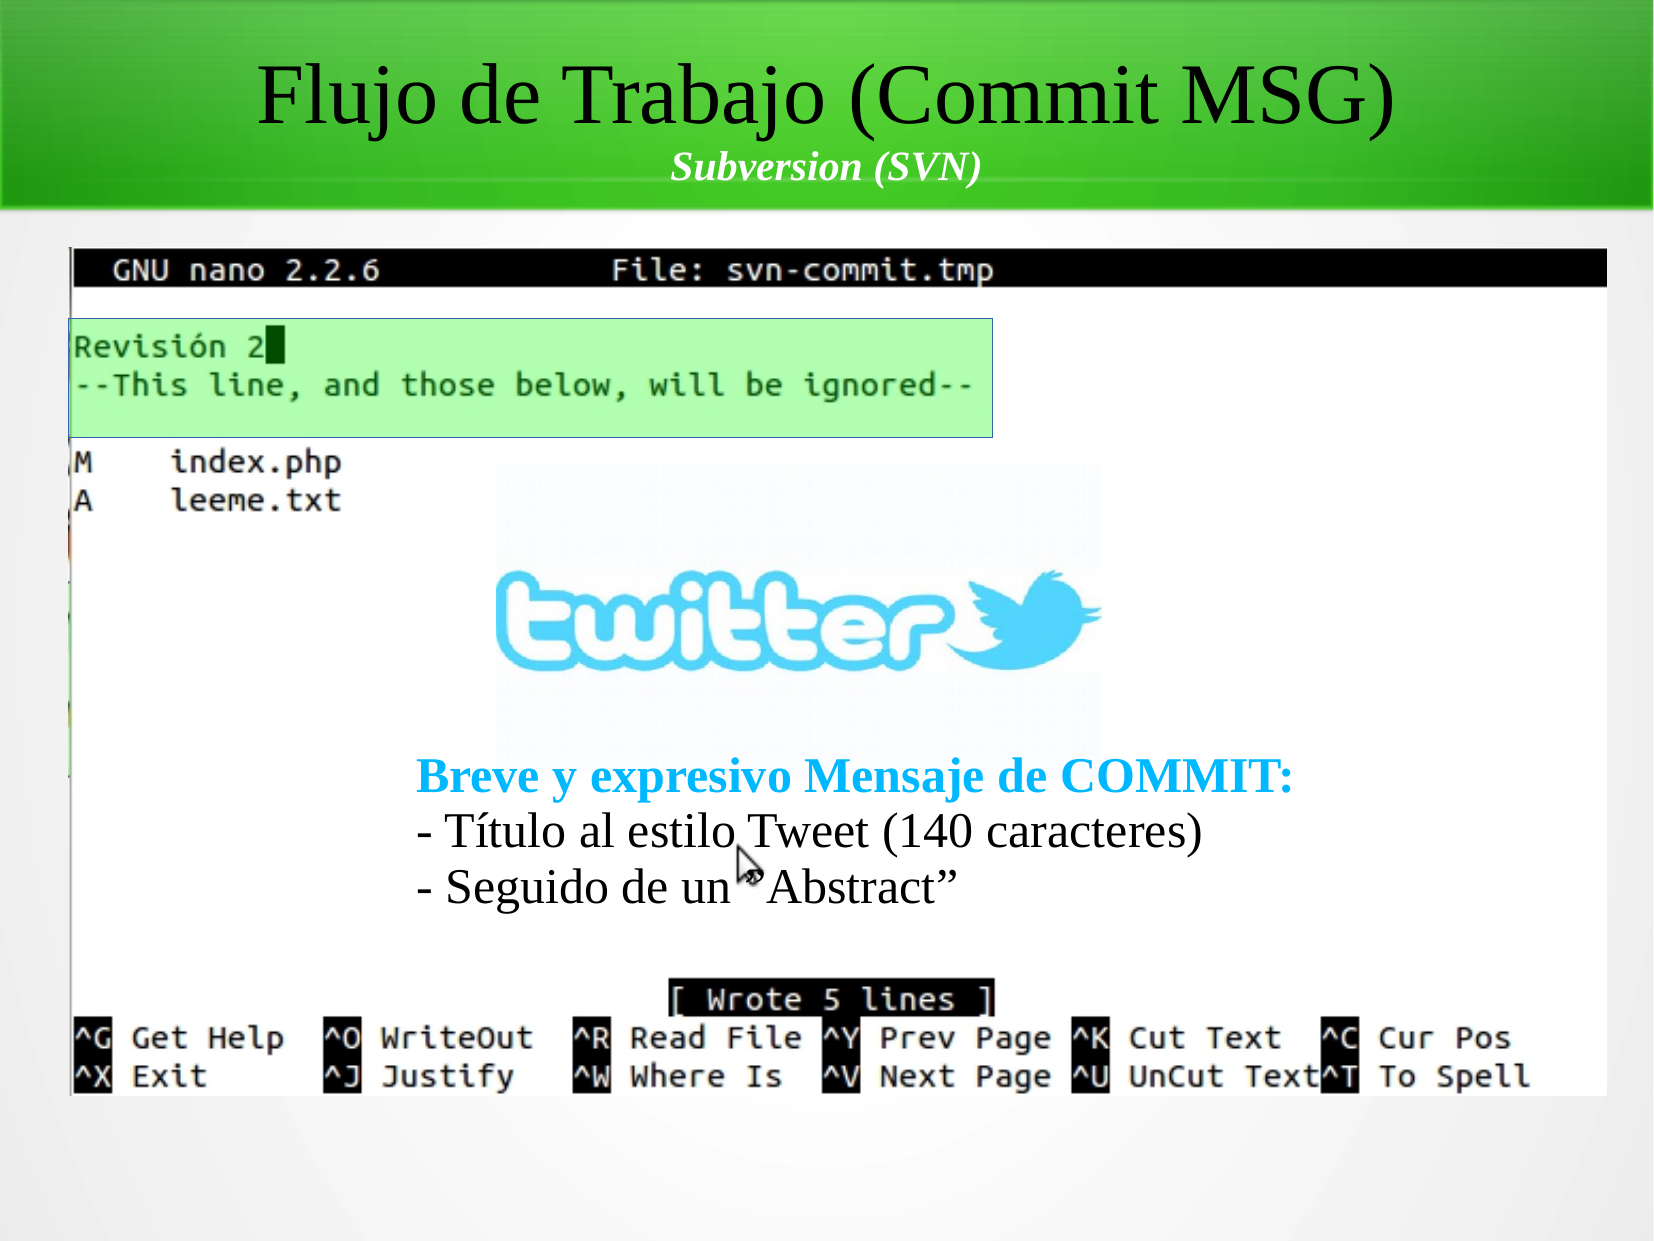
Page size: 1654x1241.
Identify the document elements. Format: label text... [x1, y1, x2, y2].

text_box [68, 318, 993, 438]
picture [0, 0, 1654, 1241]
text_box Breve y expresivo Mensaje de COMMIT: - Título al estilo Tweet (140 caracteres) - Seguido de un ”Abstract” [401, 740, 1311, 923]
title Flujo de Trabajo (Commit MSG) Subversion (SVN) [82, 46, 1571, 190]
